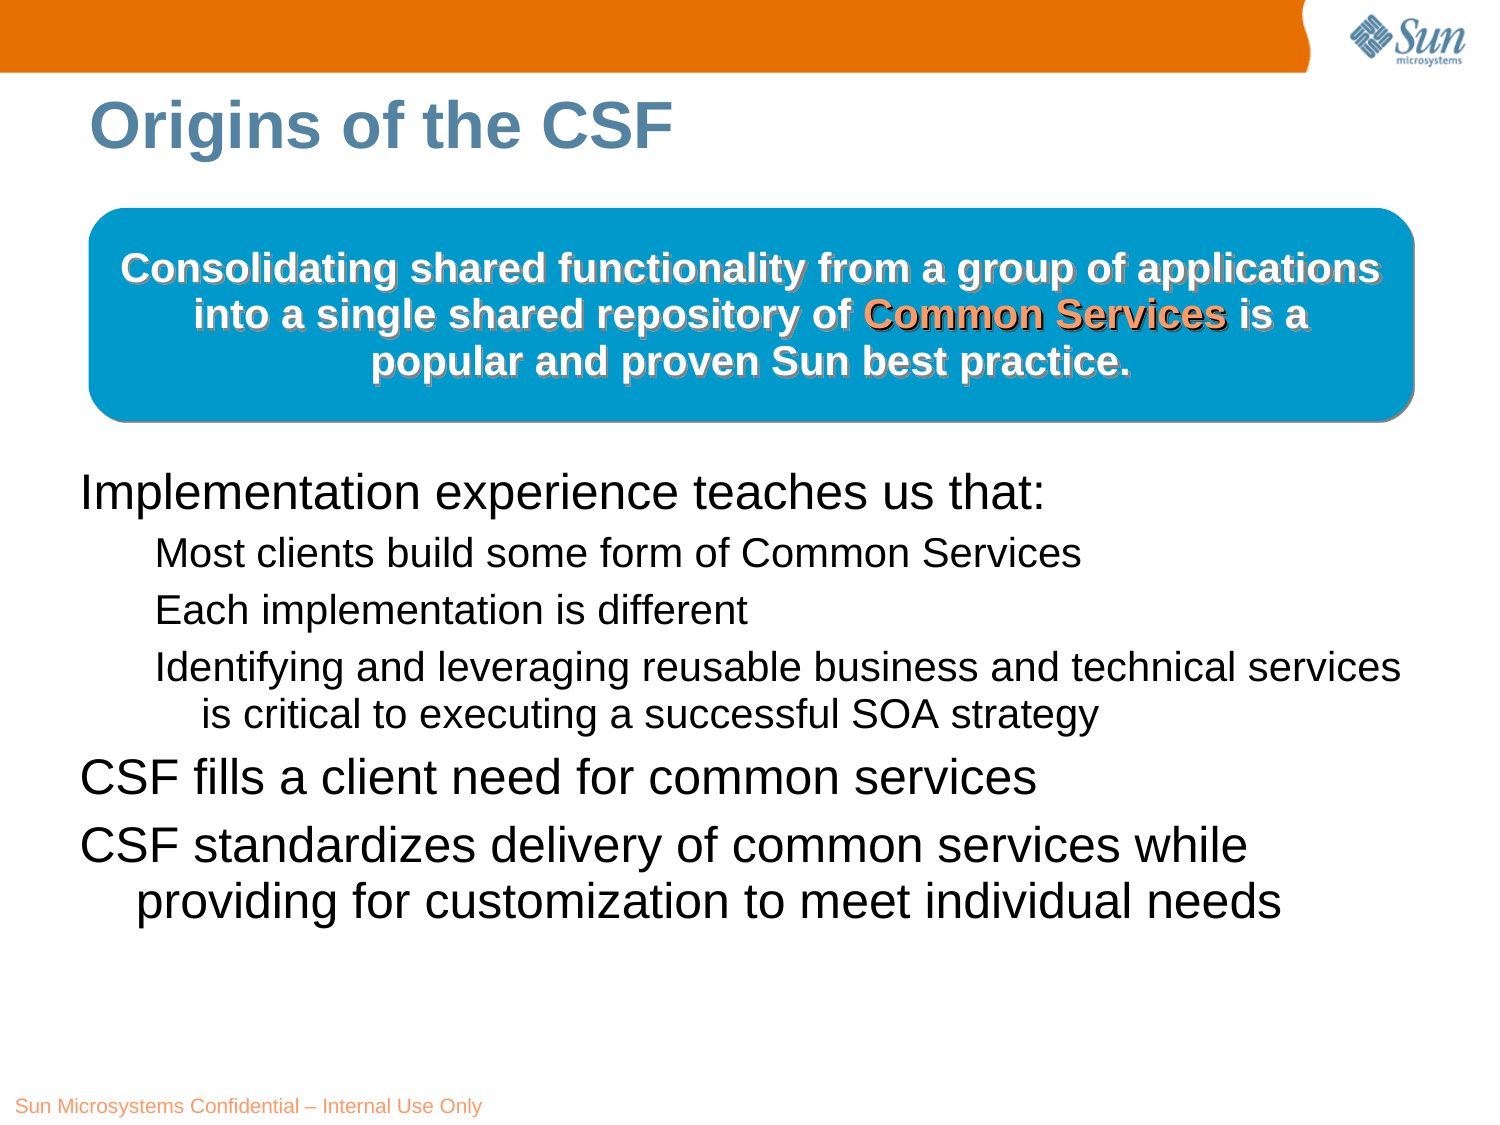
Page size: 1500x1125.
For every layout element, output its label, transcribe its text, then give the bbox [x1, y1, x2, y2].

title Origins of the CSF [75, 79, 1426, 226]
text_box [100, 220, 1415, 423]
picture [0, 0, 1500, 75]
list Implementation experience teaches us that: Most clients build some form of Common Services Each implementation is different Identifying and leveraging reusable business and technical services is critical to executing a successful SOA strategy CSF fills a client need for common services CSF standardizes delivery of common services while providing for customization to meet individual needs [64, 456, 1447, 1059]
text_box [100, 207, 1401, 218]
text_box Consolidating shared functionality from a group of applications into a single shared repository of Common Services is a popular and proven Sun best practice. [98, 218, 1403, 411]
text_box [88, 220, 98, 408]
